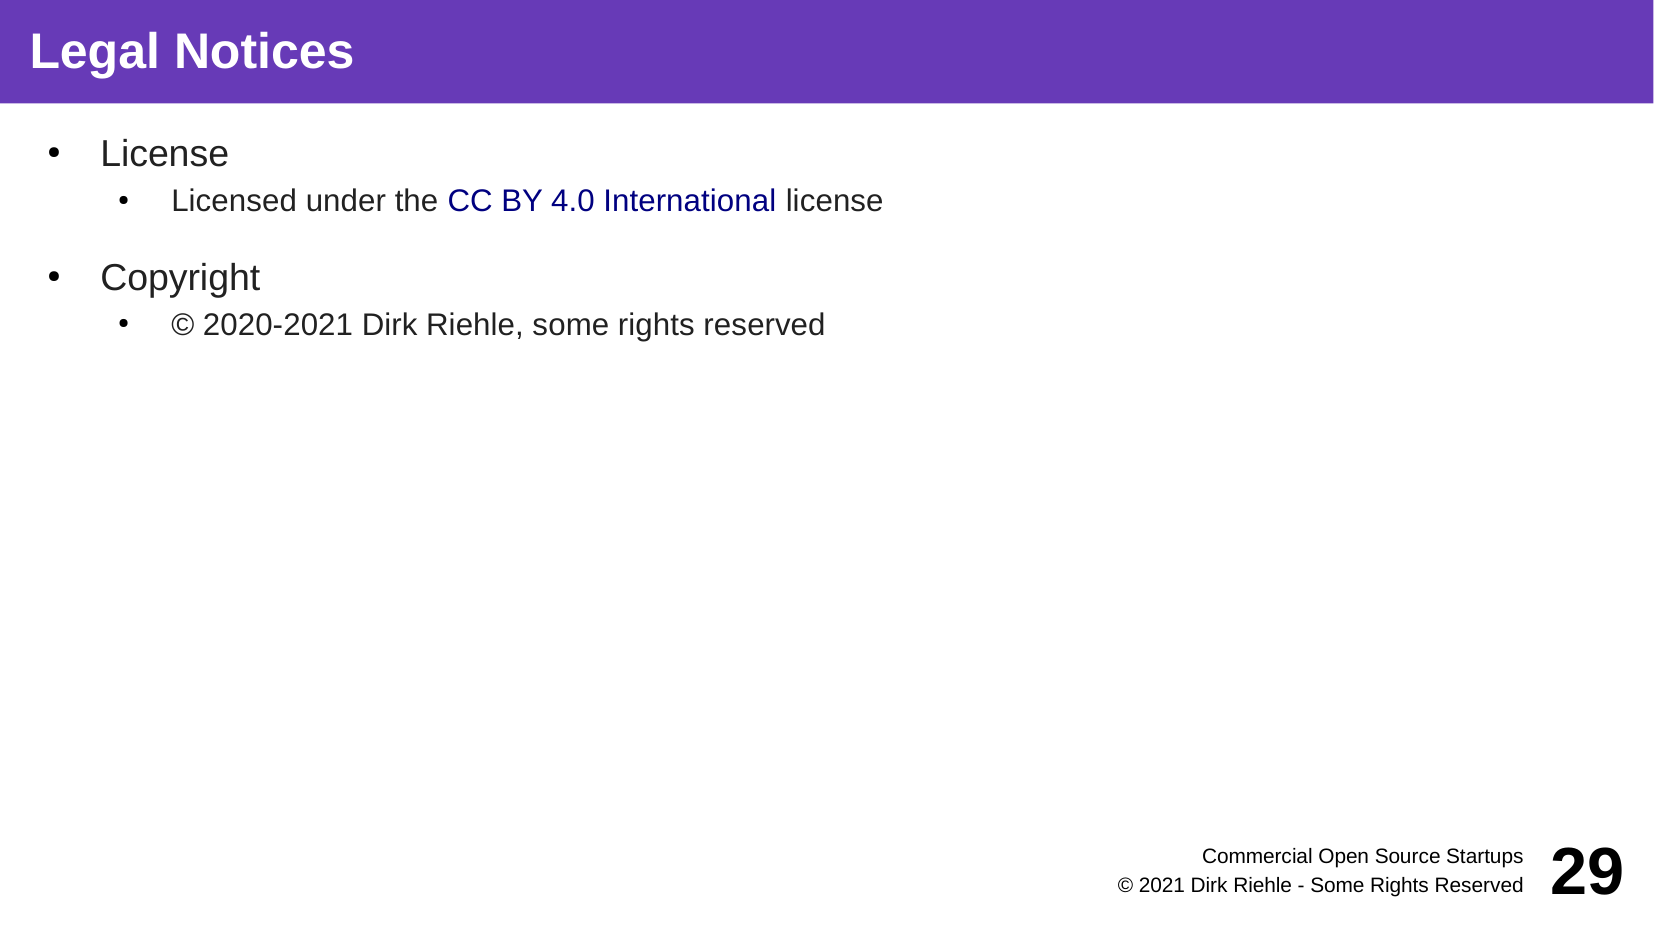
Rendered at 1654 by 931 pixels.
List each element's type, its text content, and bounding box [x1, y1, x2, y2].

list License Licensed under the CC BY 4.0 International license Copyright © 2020-2021 Dirk Riehle, some rights reserved [29, 132, 1625, 813]
title Legal Notices [0, 0, 1654, 104]
